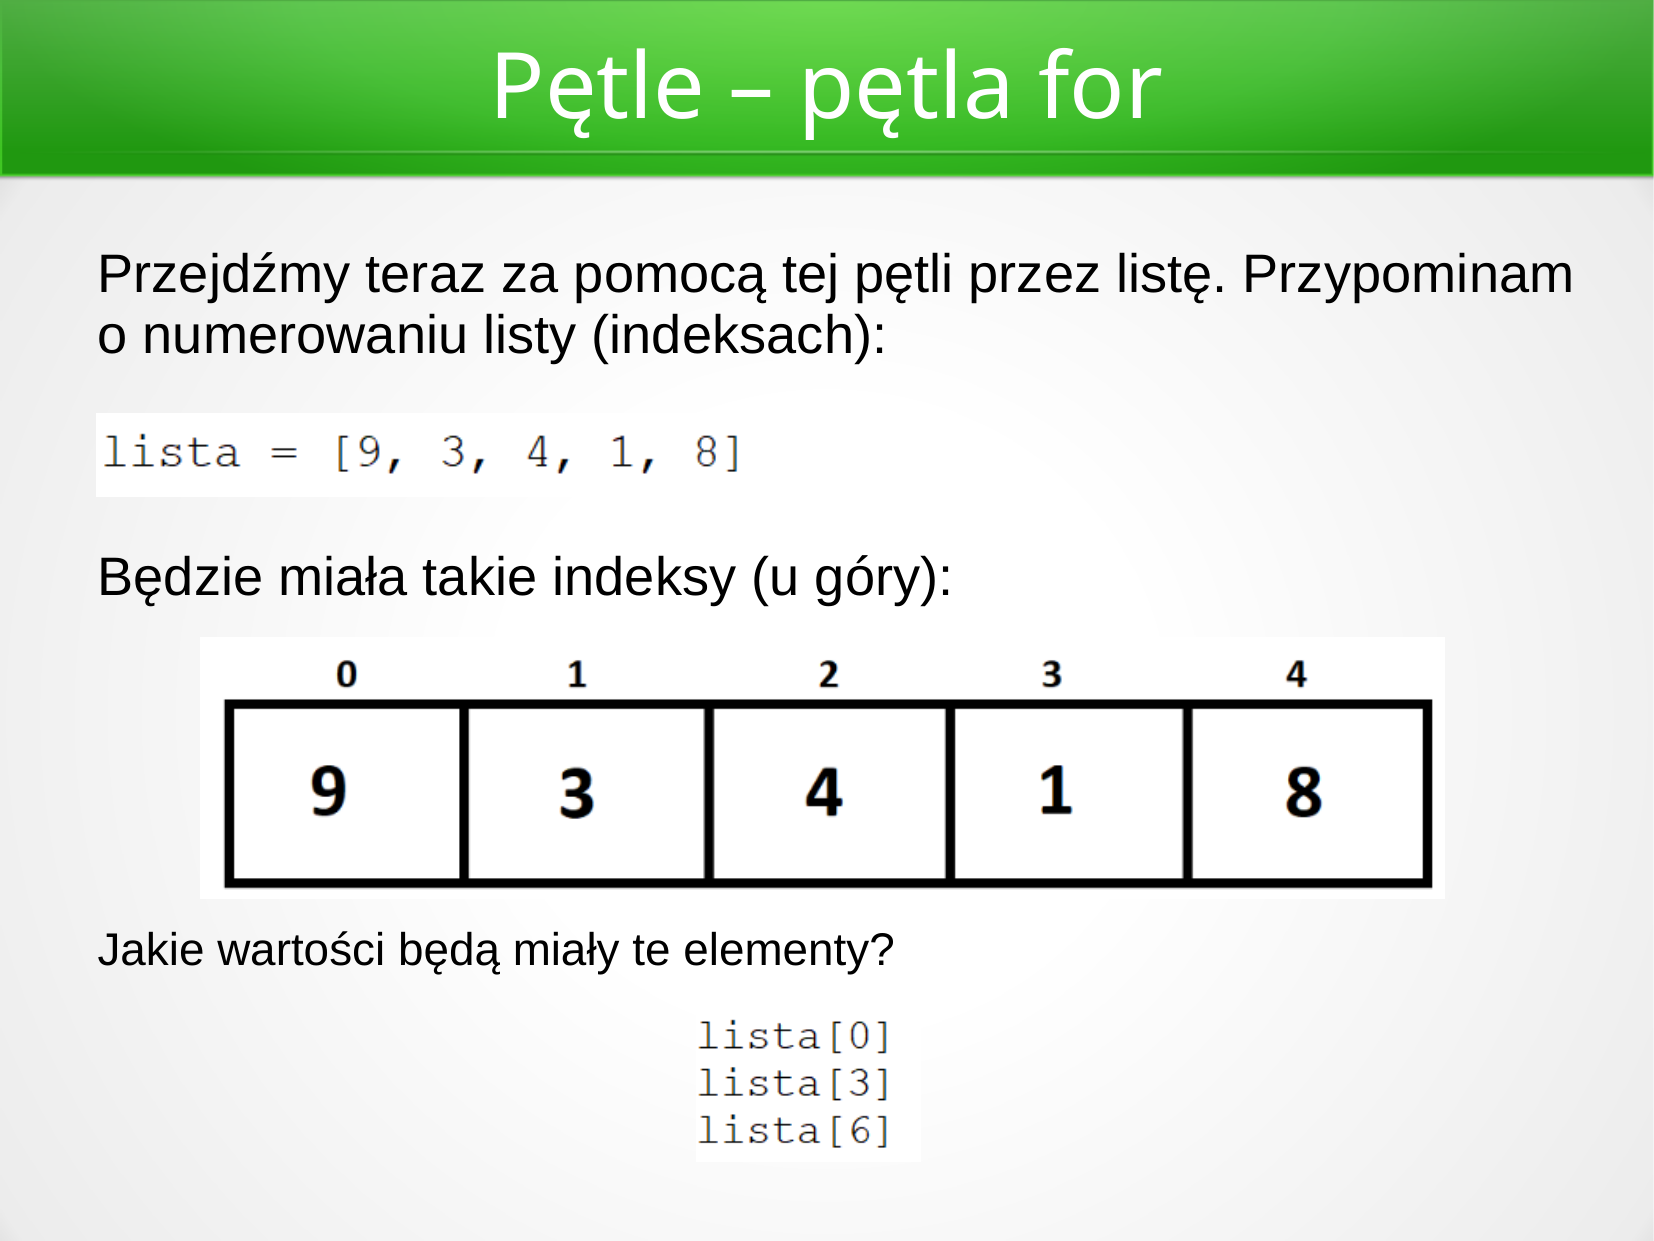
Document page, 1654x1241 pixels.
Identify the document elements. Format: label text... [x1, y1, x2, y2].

title Pętle – pętla for [82, 11, 1571, 154]
text_box Przejdźmy teraz za pomocą tej pętli przez listę. Przypominam o numerowaniu listy (indeksach): Będzie miała takie indeksy (u góry): Jakie wartości będą miały te elementy? [82, 236, 1630, 983]
picture [0, 0, 1654, 1241]
